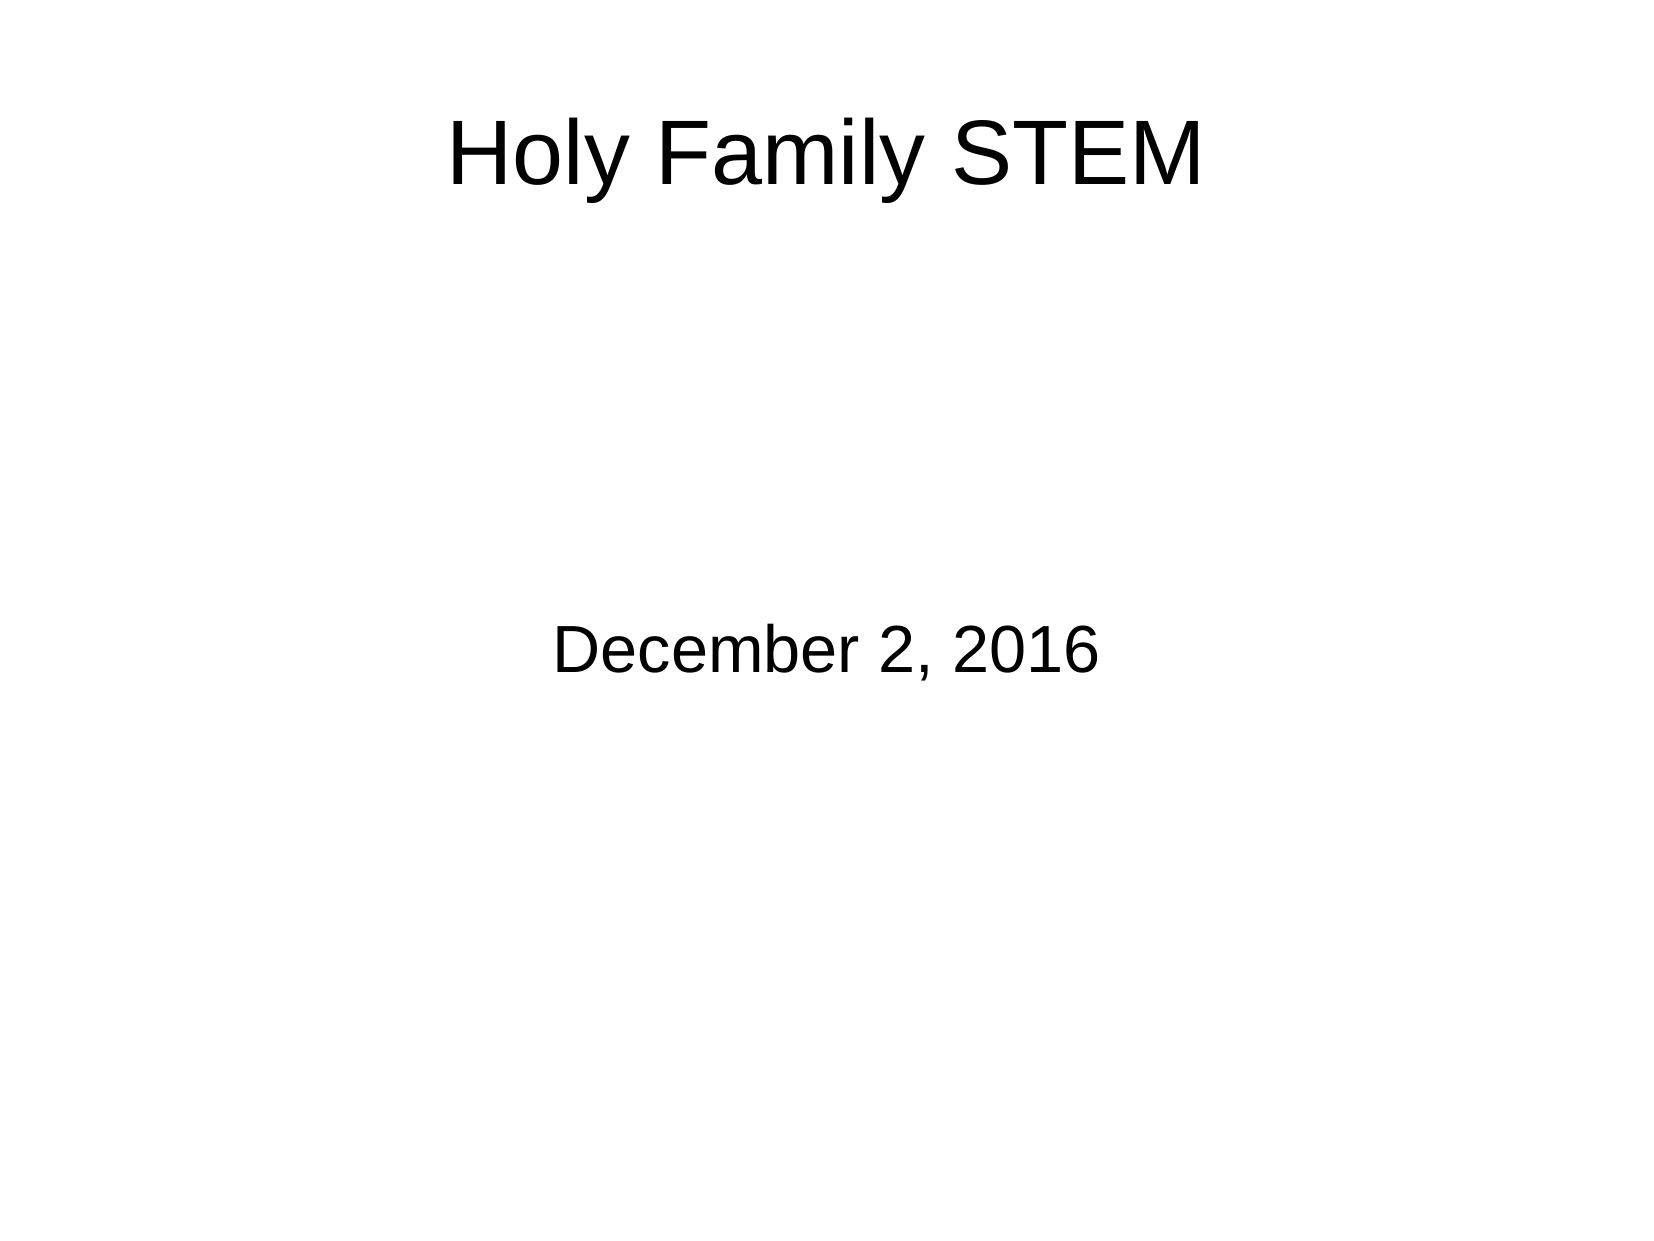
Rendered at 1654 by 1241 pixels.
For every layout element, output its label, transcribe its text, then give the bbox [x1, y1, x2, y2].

subtitle December 2, 2016 [82, 290, 1571, 1010]
title Holy Family STEM [82, 49, 1571, 257]
